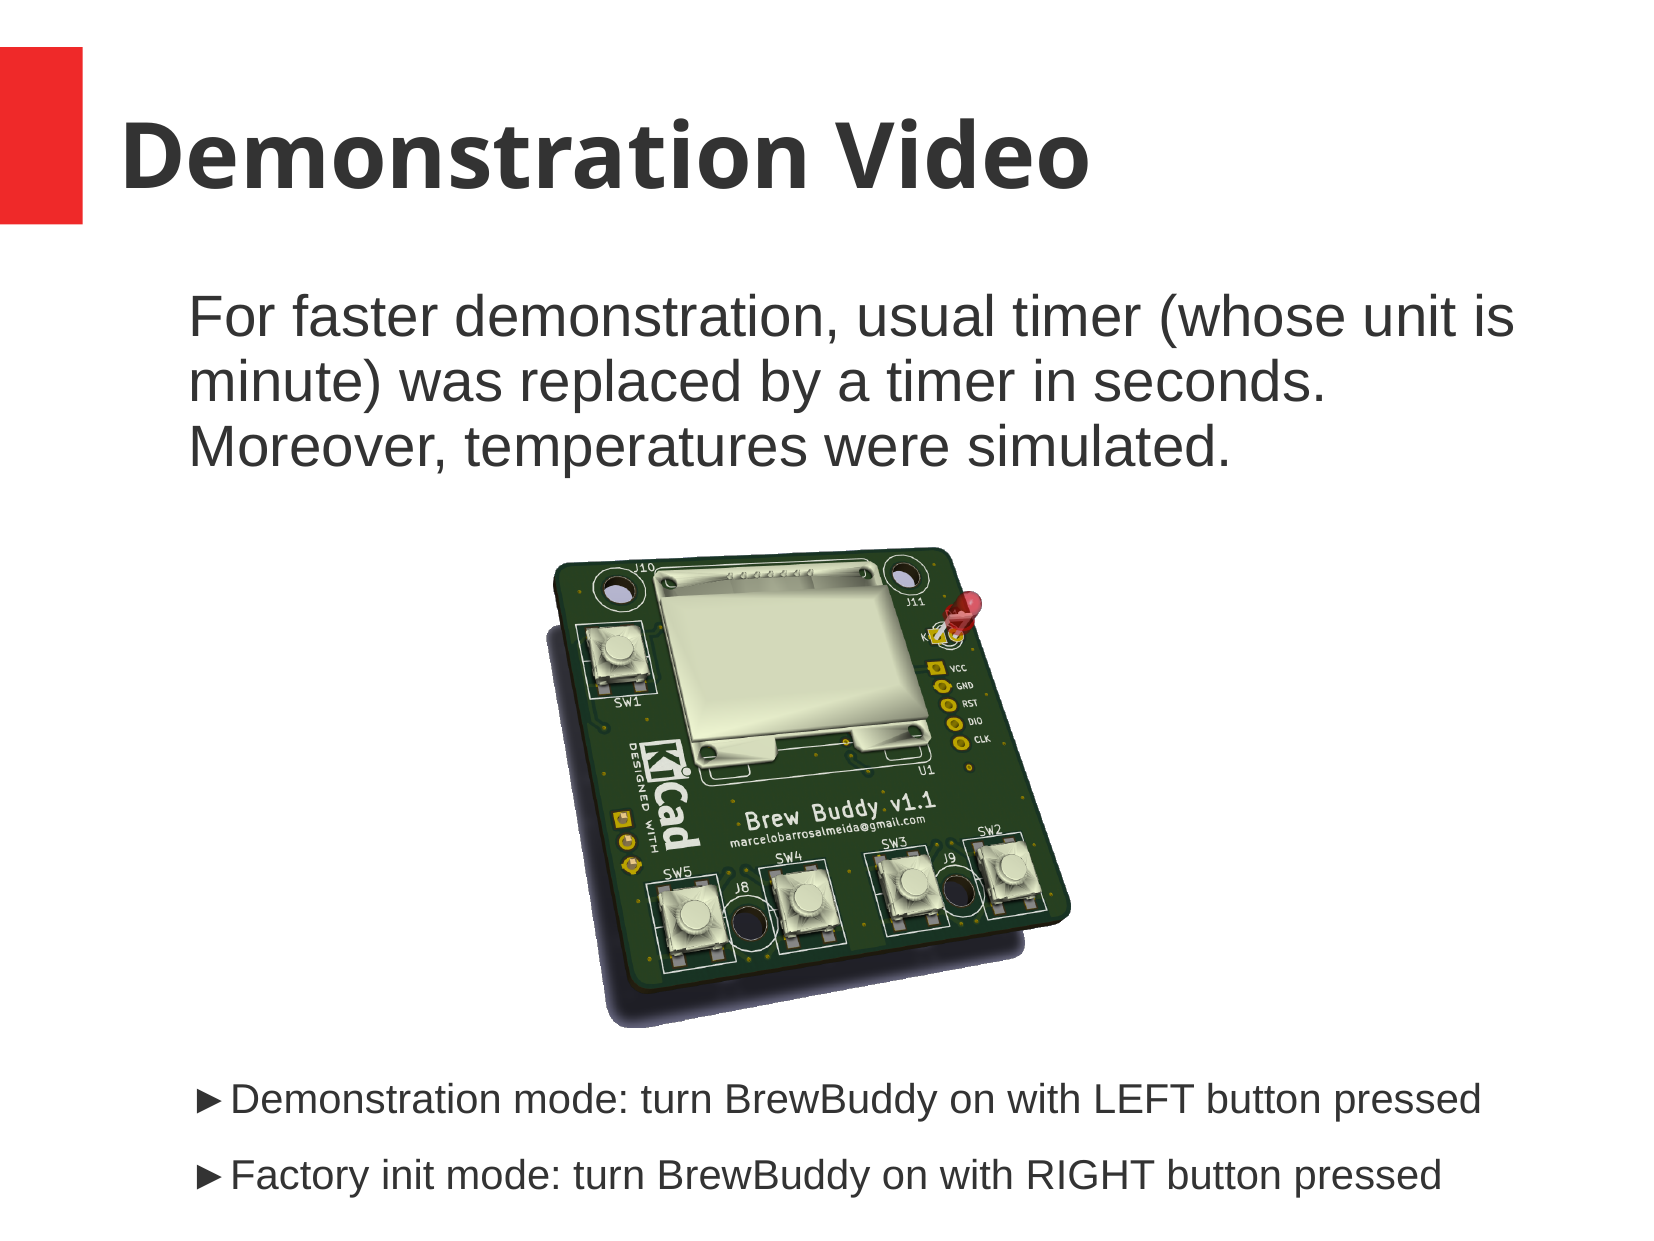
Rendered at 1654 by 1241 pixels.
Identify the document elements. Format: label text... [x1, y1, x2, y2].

picture [526, 543, 1075, 1028]
title Demonstration Video [118, 49, 1571, 257]
list For faster demonstration, usual timer (whose unit is minute) was replaced by a timer in seconds. Moreover, temperatures were simulated. ►Demonstration mode: turn BrewBuddy on with LEFT button pressed ►Factory init mode: turn BrewBuddy on with RIGHT button pressed [118, 283, 1536, 1158]
